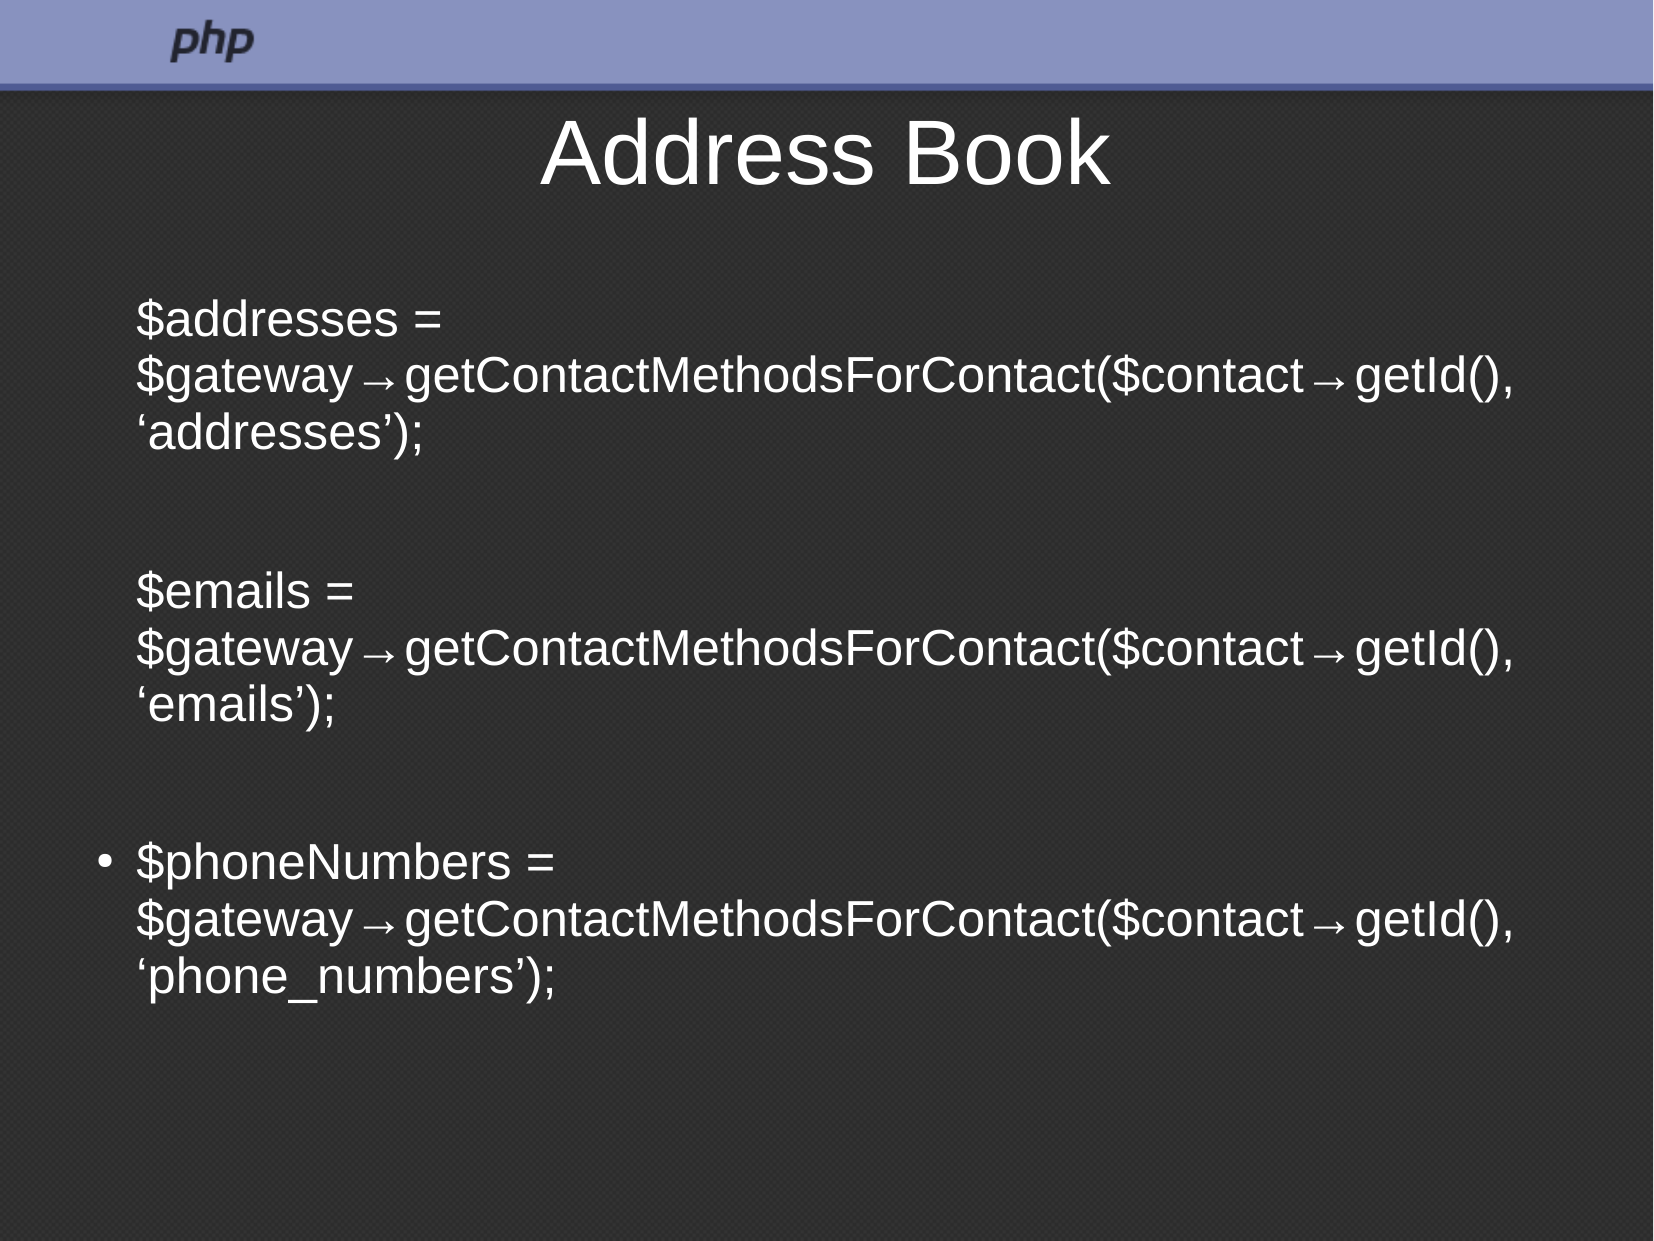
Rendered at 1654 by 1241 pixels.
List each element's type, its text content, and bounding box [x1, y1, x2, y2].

list $addresses = $gateway→getContactMethodsForContact($contact→getId(), ‘addresses’); $emails = $gateway→getContactMethodsForContact($contact→getId(), ‘emails’); $phoneNumbers = $gateway→getContactMethodsForContact($contact→getId(), ‘phone_numbers’); [82, 290, 1571, 1010]
picture [0, 0, 1654, 1241]
title Address Book [82, 49, 1571, 257]
